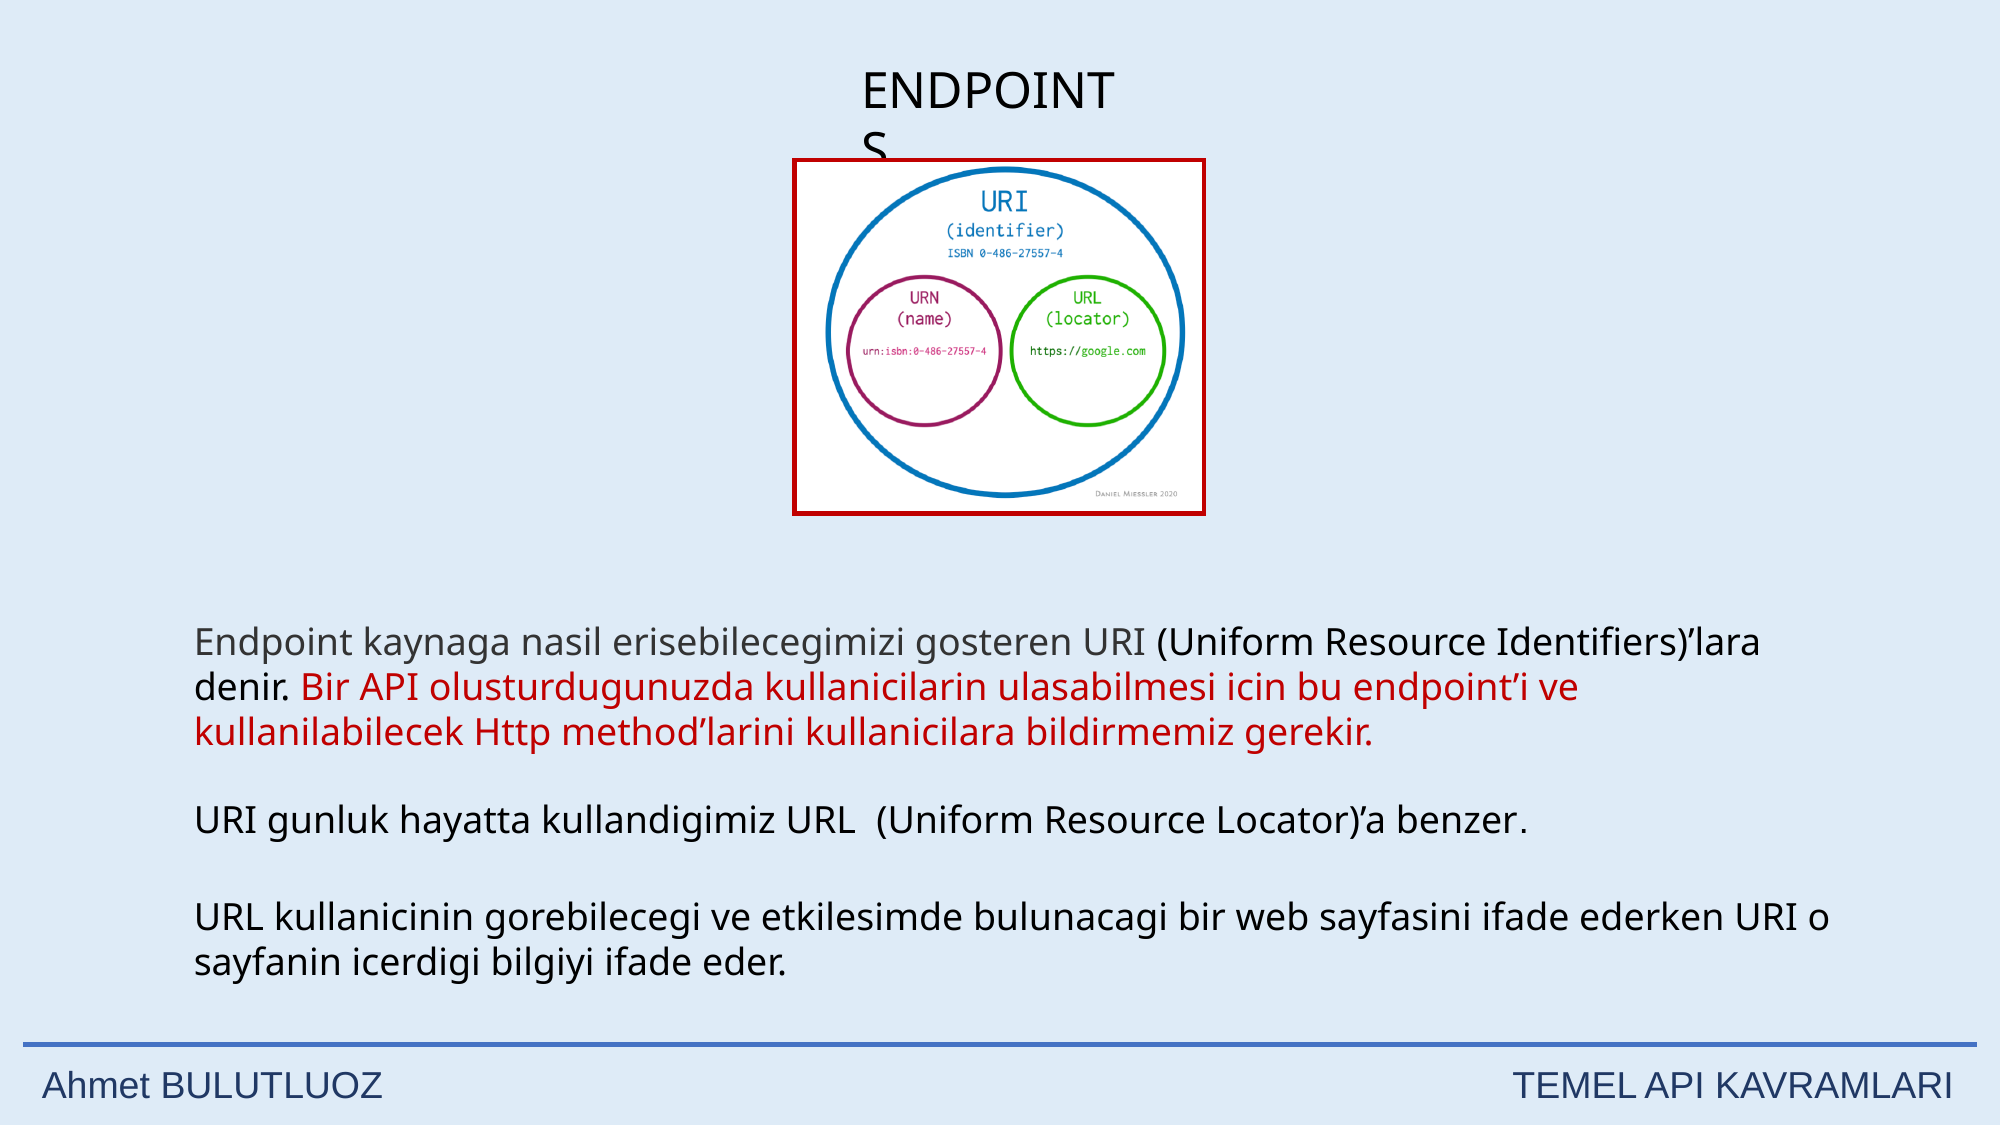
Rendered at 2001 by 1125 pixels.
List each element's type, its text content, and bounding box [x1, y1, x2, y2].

text_box URI gunluk hayatta kullandigimiz URL (Uniform Resource Locator)’a benzer. [178, 788, 1820, 850]
text_box Endpoint kaynaga nasil erisebilecegimizi gosteren URI (Uniform Resource Identifiers)’lara denir. Bir API olusturdugunuzda kullanicilarin ulasabilmesi icin bu endpoint’i ve kullanilabilecek Http method’larini kullanicilara bildirmemiz gerekir. [178, 610, 1850, 763]
text_box URL kullanicinin gorebilecegi ve etkilesimde bulunacagi bir web sayfasini ifade ederken URI o sayfanin icerdigi bilgiyi ifade eder. [178, 885, 1864, 992]
picture [797, 162, 1202, 511]
text_box ENDPOINTS [846, 51, 1154, 128]
text_box Ahmet BULUTLUOZ TEMEL API KAVRAMLARI [26, 1053, 1981, 1115]
